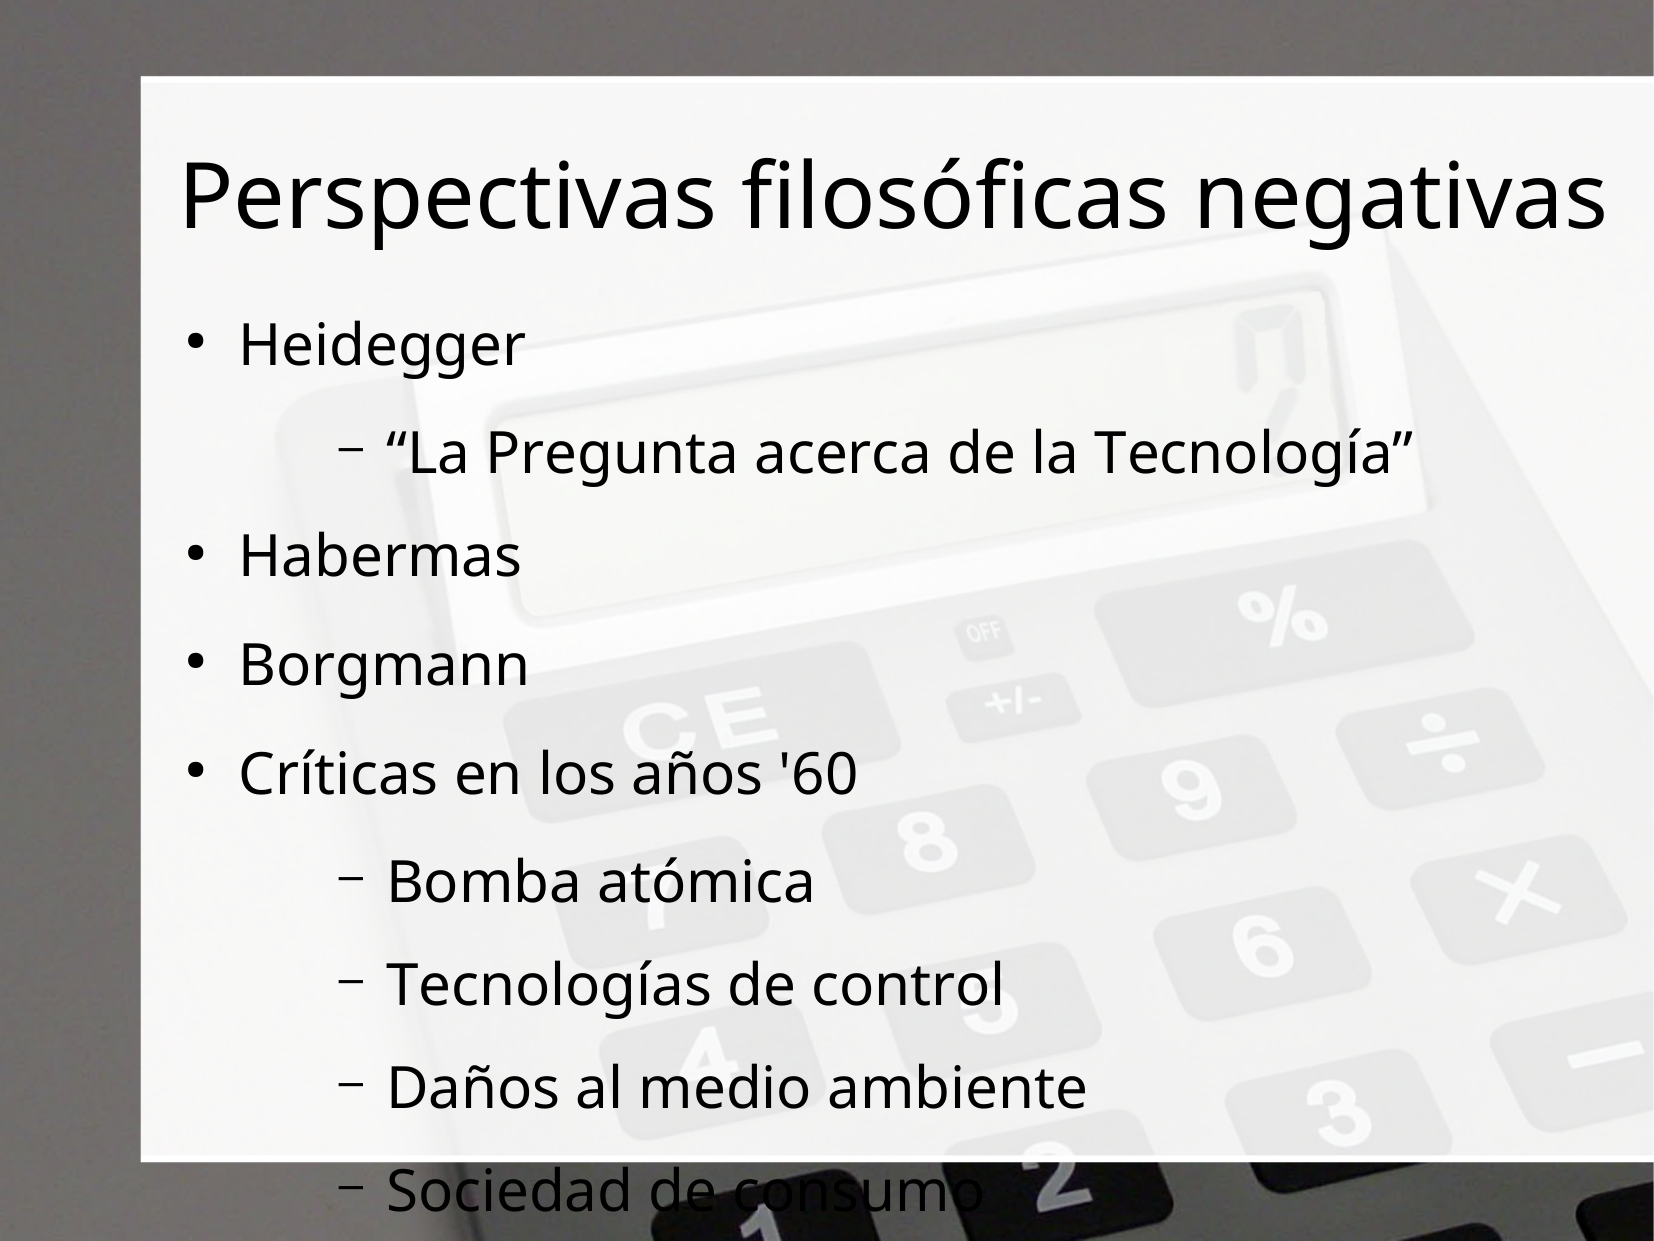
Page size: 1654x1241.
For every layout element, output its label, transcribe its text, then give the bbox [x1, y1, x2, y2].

title Perspectivas filosóficas negativas [150, 89, 1639, 297]
picture [0, 0, 1654, 1241]
list Heidegger “La Pregunta acerca de la Tecnología” Habermas Borgmann Críticas en los años '60 Bomba atómica Tecnologías de control Daños al medio ambiente Sociedad de consumo [150, 302, 1639, 1126]
